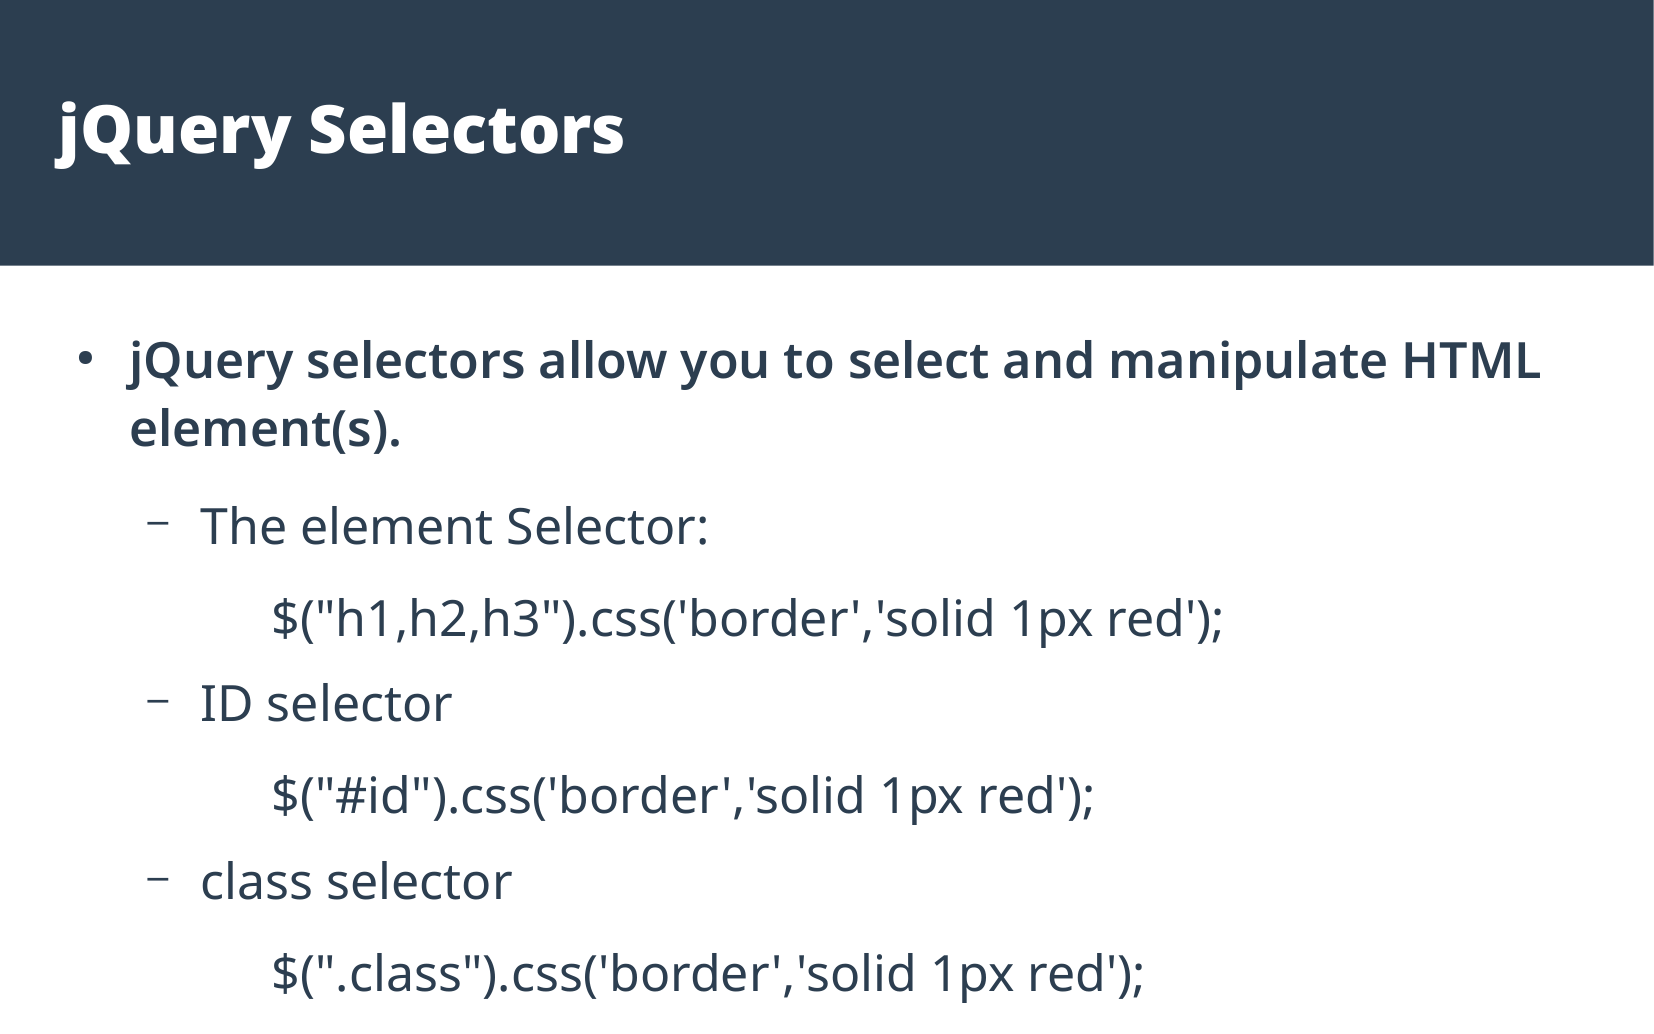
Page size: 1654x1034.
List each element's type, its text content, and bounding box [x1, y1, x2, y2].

title jQuery Selectors [58, 49, 1595, 207]
list jQuery selectors allow you to select and manipulate HTML element(s). The element Selector: $("h1,h2,h3").css('border','solid 1px red'); ID selector $("#id").css('border','solid 1px red'); class selector $(".class").css('border','solid 1px red'); [58, 324, 1595, 1034]
